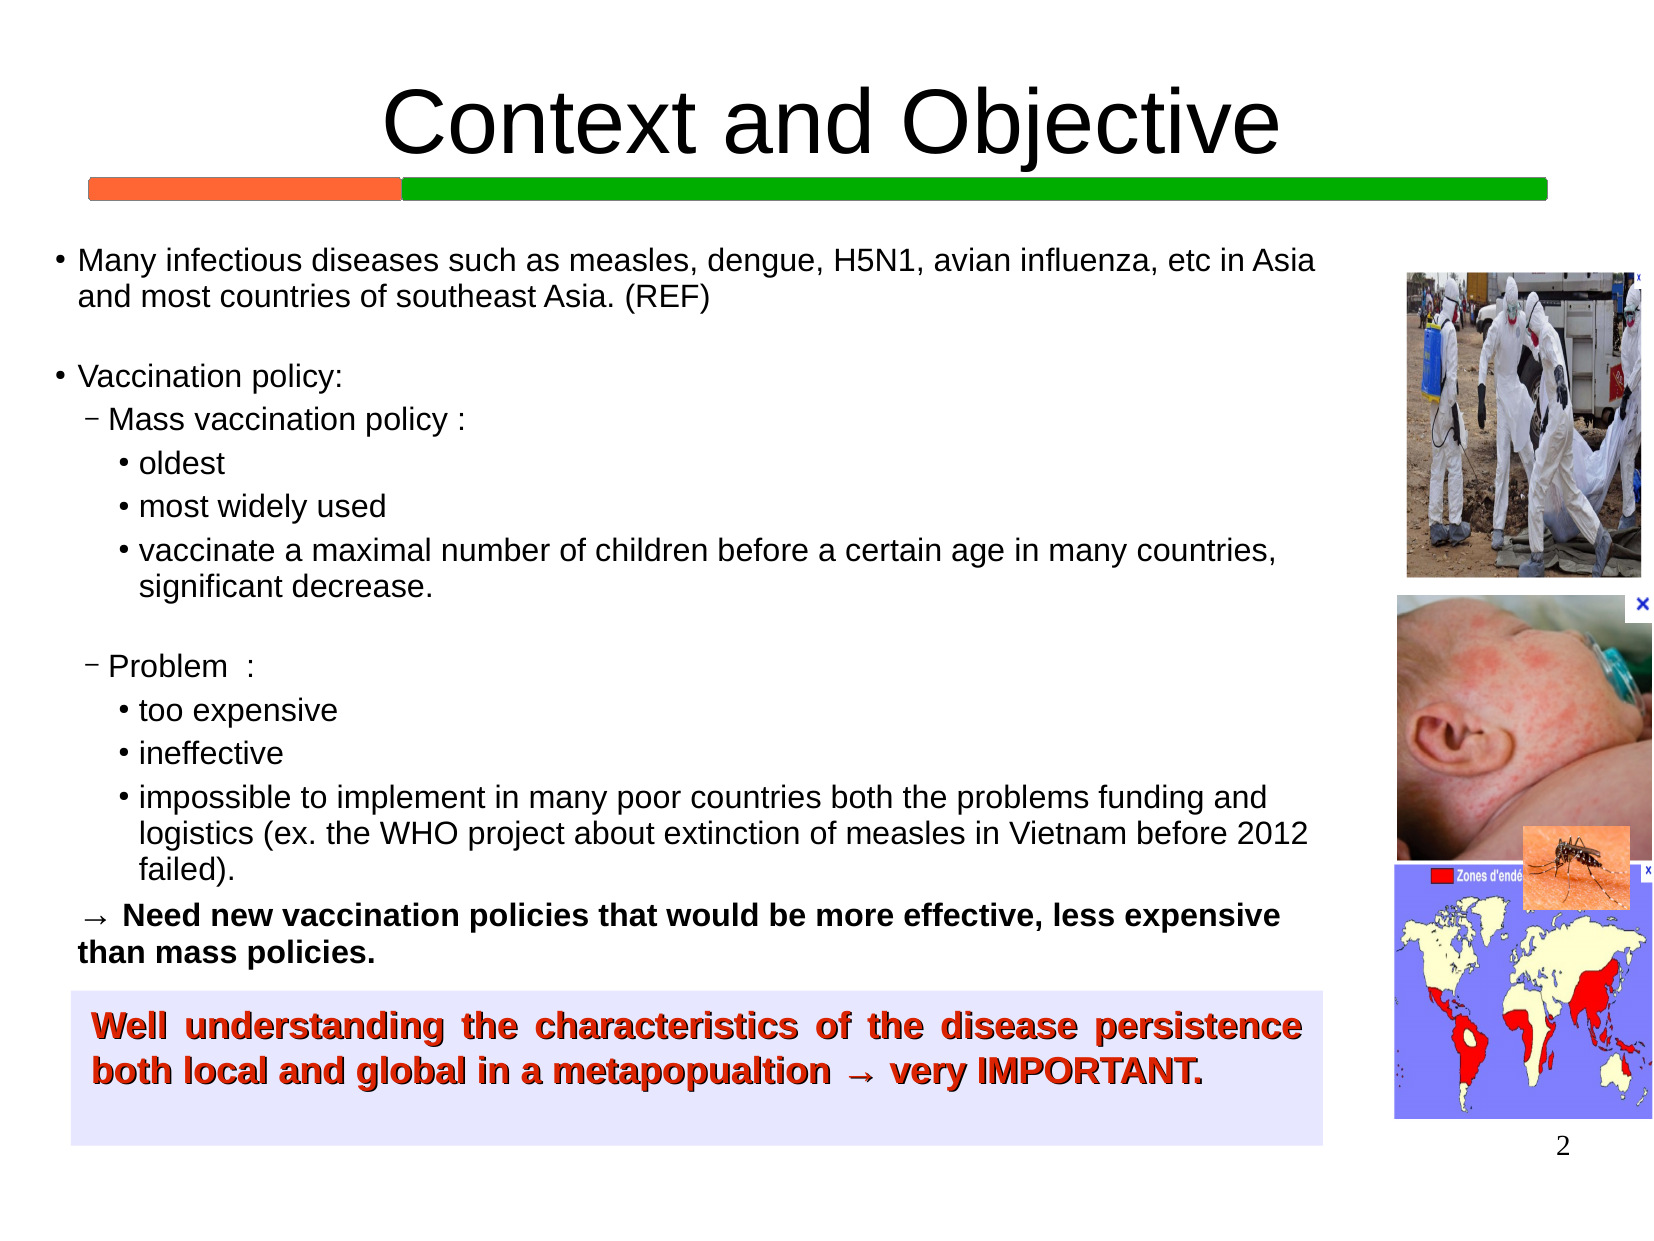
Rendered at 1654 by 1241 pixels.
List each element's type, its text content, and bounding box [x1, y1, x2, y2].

title Context and Objective [88, 18, 1577, 226]
picture [1405, 271, 1642, 579]
picture [1393, 590, 1654, 1123]
list Many infectious diseases such as measles, dengue, H5N1, avian influenza, etc in Asia and most countries of southeast Asia. (REF) Vaccination policy: Mass vaccination policy : oldest most widely used vaccinate a maximal number of children before a certain age in many countries, significant decrease. Problem : too expensive ineffective impossible to implement in many poor countries both the problems funding and logistics (ex. the WHO project about extinction of measles in Vietnam before 2012 failed). → Need new vaccination policies that would be more effective, less expensive than mass policies. [47, 242, 1406, 985]
text_box [88, 177, 1548, 201]
text_box Well understanding the characteristics of the disease persistence both local and global in a metapopualtion → very IMPORTANT. [70, 990, 1323, 1146]
